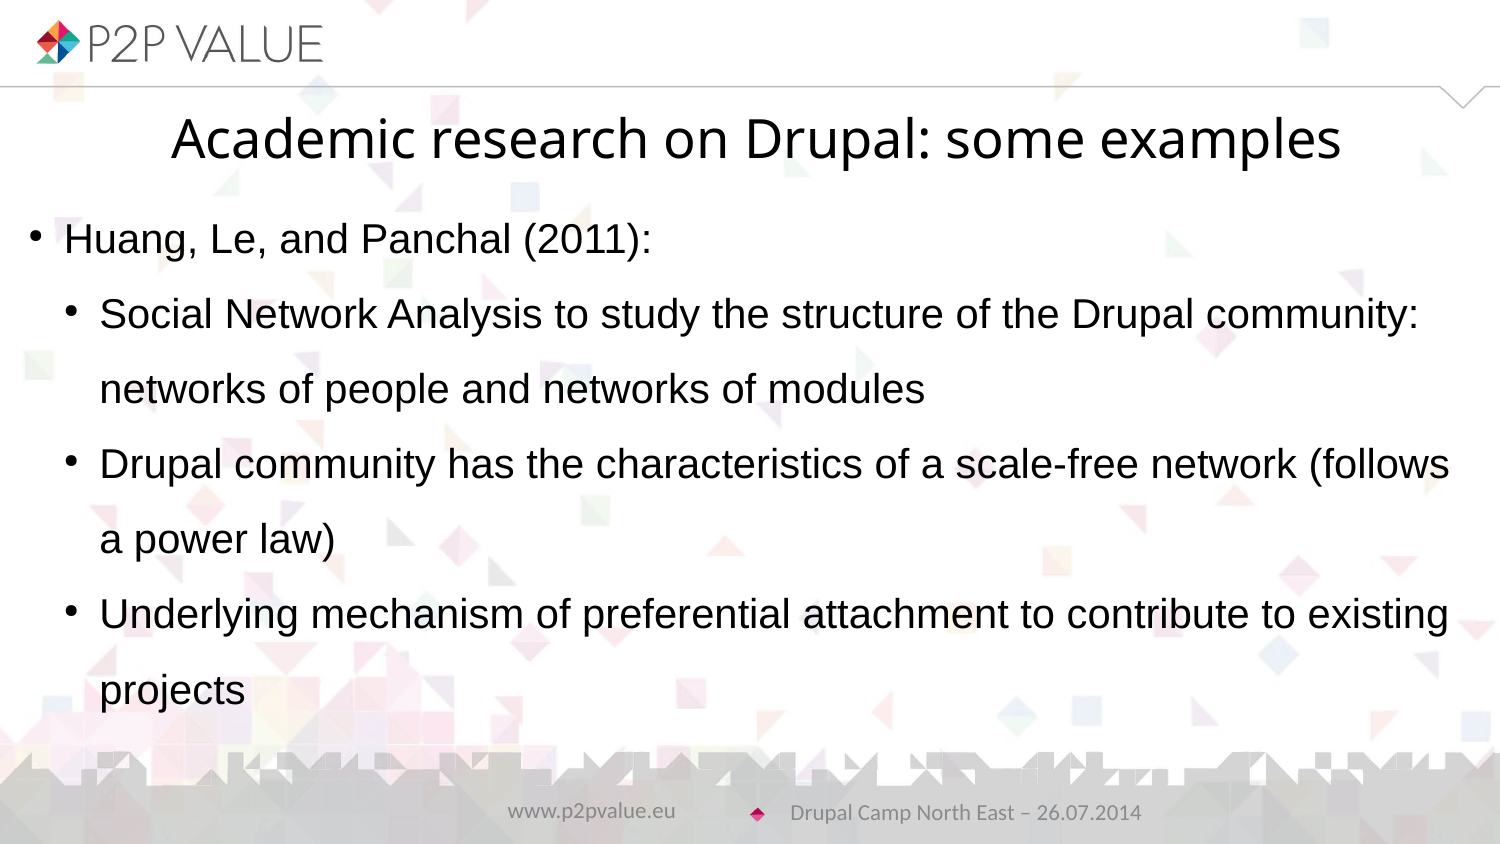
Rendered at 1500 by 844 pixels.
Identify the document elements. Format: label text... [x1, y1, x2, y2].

picture [0, 0, 1500, 844]
text_box www.p2pvalue.eu [501, 789, 720, 829]
subtitle Huang, Le, and Panchal (2011): Social Network Analysis to study the structure of the Drupal community: networks of people and networks of modules Drupal community has the characteristics of a scale-free network (follows a power law) Underlying mechanism of preferential attachment to contribute to existing projects [15, 180, 1496, 736]
text_box Drupal Camp North East – 26.07.2014 [777, 788, 1470, 834]
title Academic research on Drupal: some examples [60, 92, 1456, 180]
